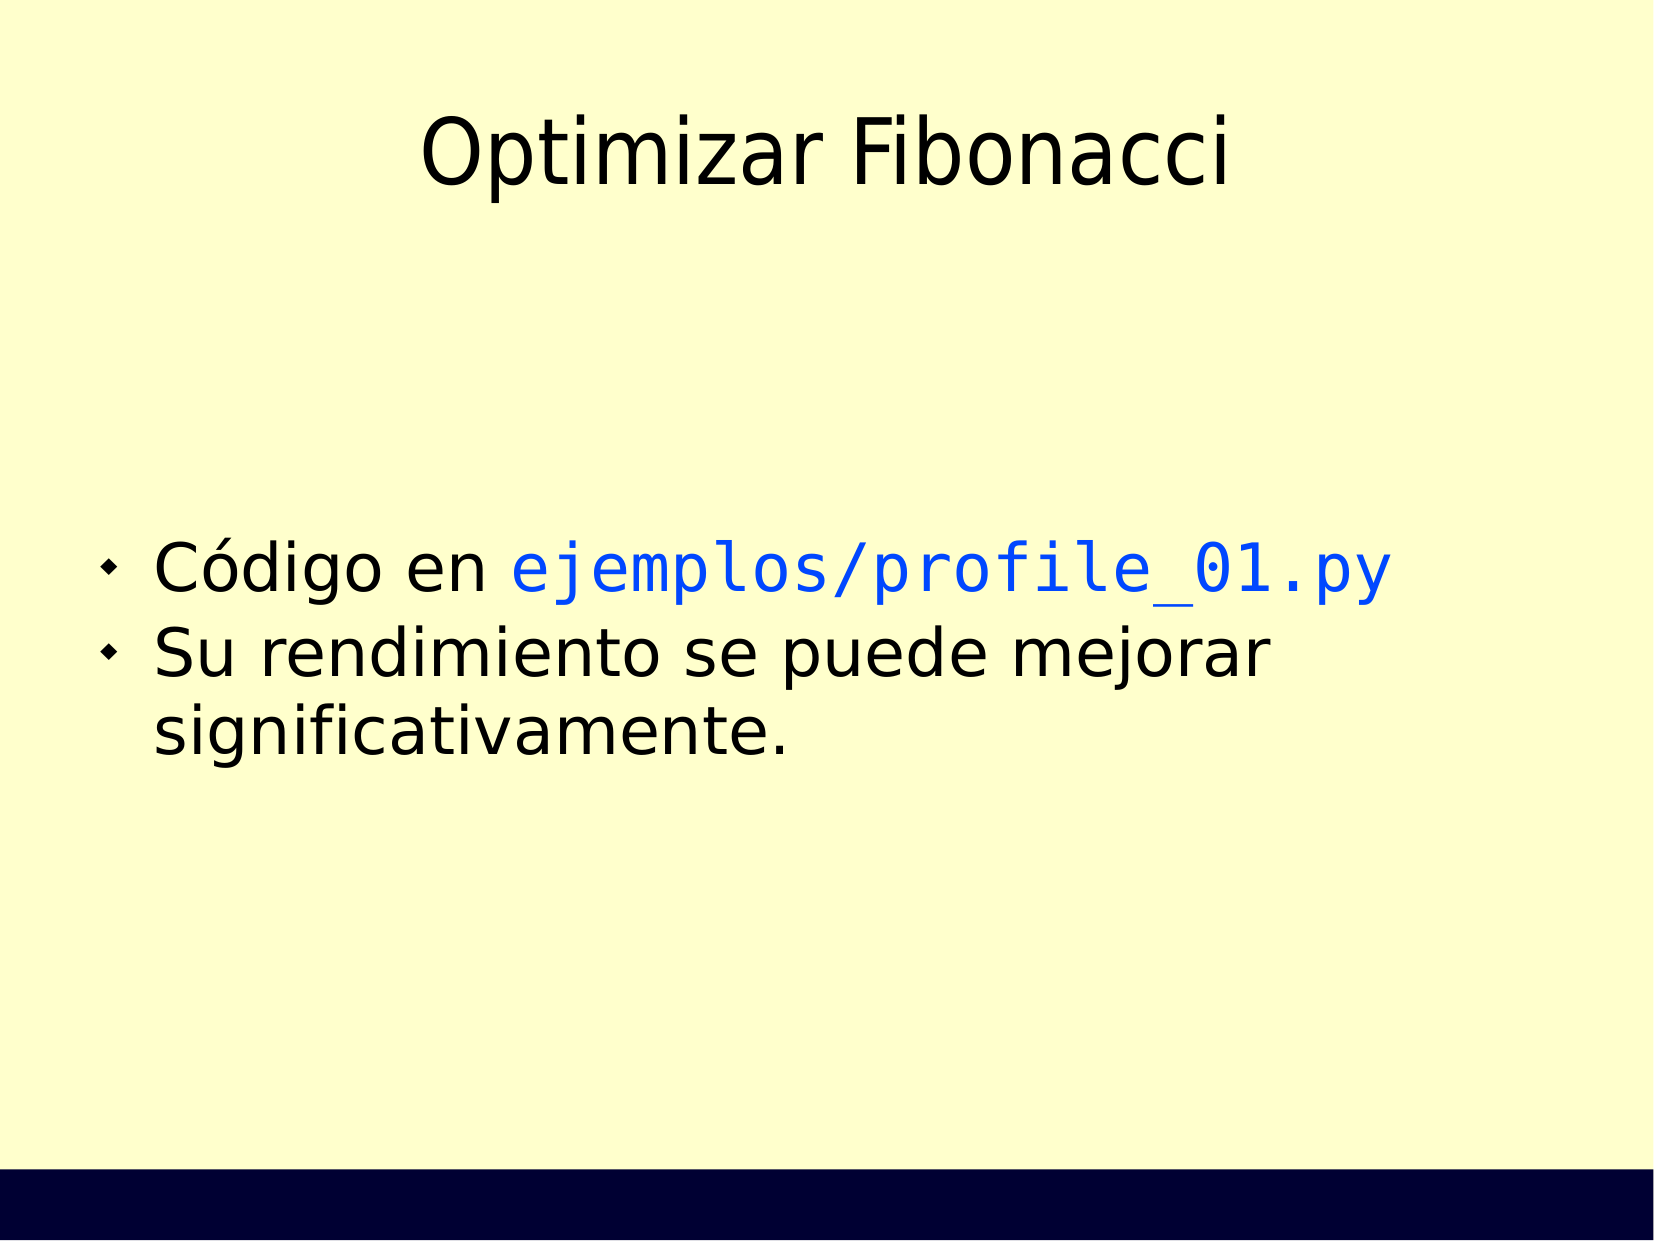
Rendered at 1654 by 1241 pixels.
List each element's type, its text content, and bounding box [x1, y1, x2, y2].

list Código en ejemplos/profile_01.py Su rendimiento se puede mejorar significativamente. [82, 290, 1538, 1010]
title Optimizar Fibonacci [82, 49, 1571, 257]
